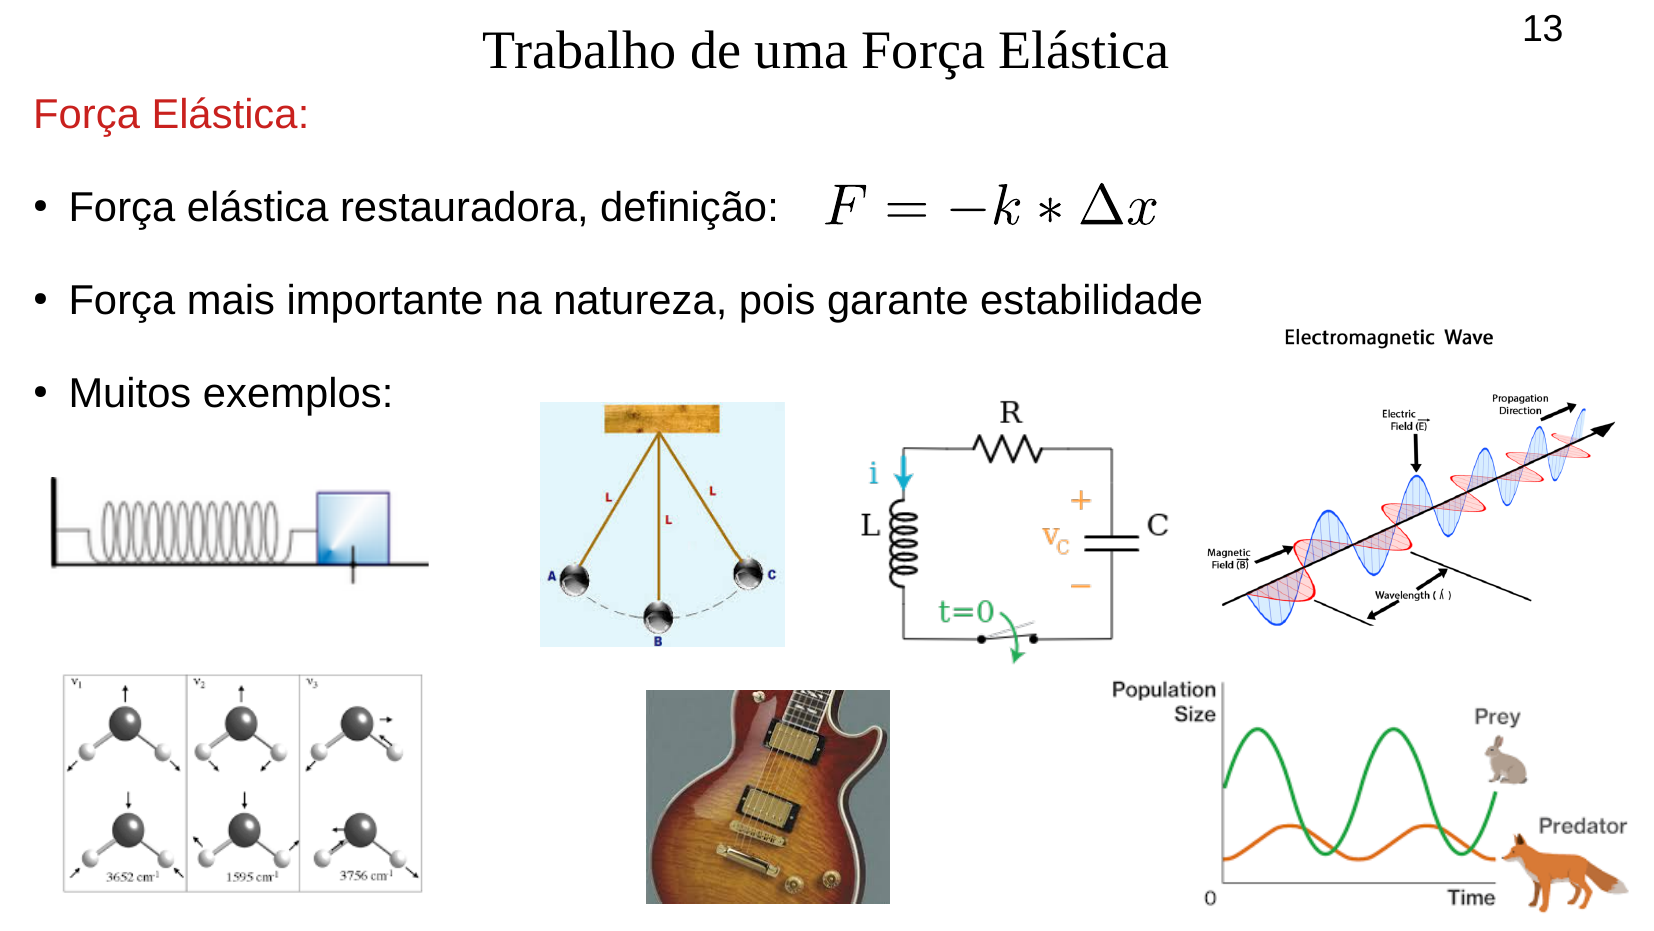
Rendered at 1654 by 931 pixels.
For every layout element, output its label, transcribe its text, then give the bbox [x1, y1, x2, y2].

picture [1192, 320, 1630, 627]
text_box <number> [1507, 0, 1654, 71]
picture [48, 661, 432, 908]
picture [843, 371, 1632, 917]
text_box Trabalho de uma Força Elástica [468, 0, 1186, 88]
picture [540, 402, 785, 647]
picture [50, 477, 429, 591]
picture [646, 690, 890, 904]
picture [822, 182, 1157, 226]
text_box Força Elástica: Força elástica restauradora, definição: Força mais importante na natureza, pois garante estabilidade Muitos exemplos: [18, 83, 1625, 494]
